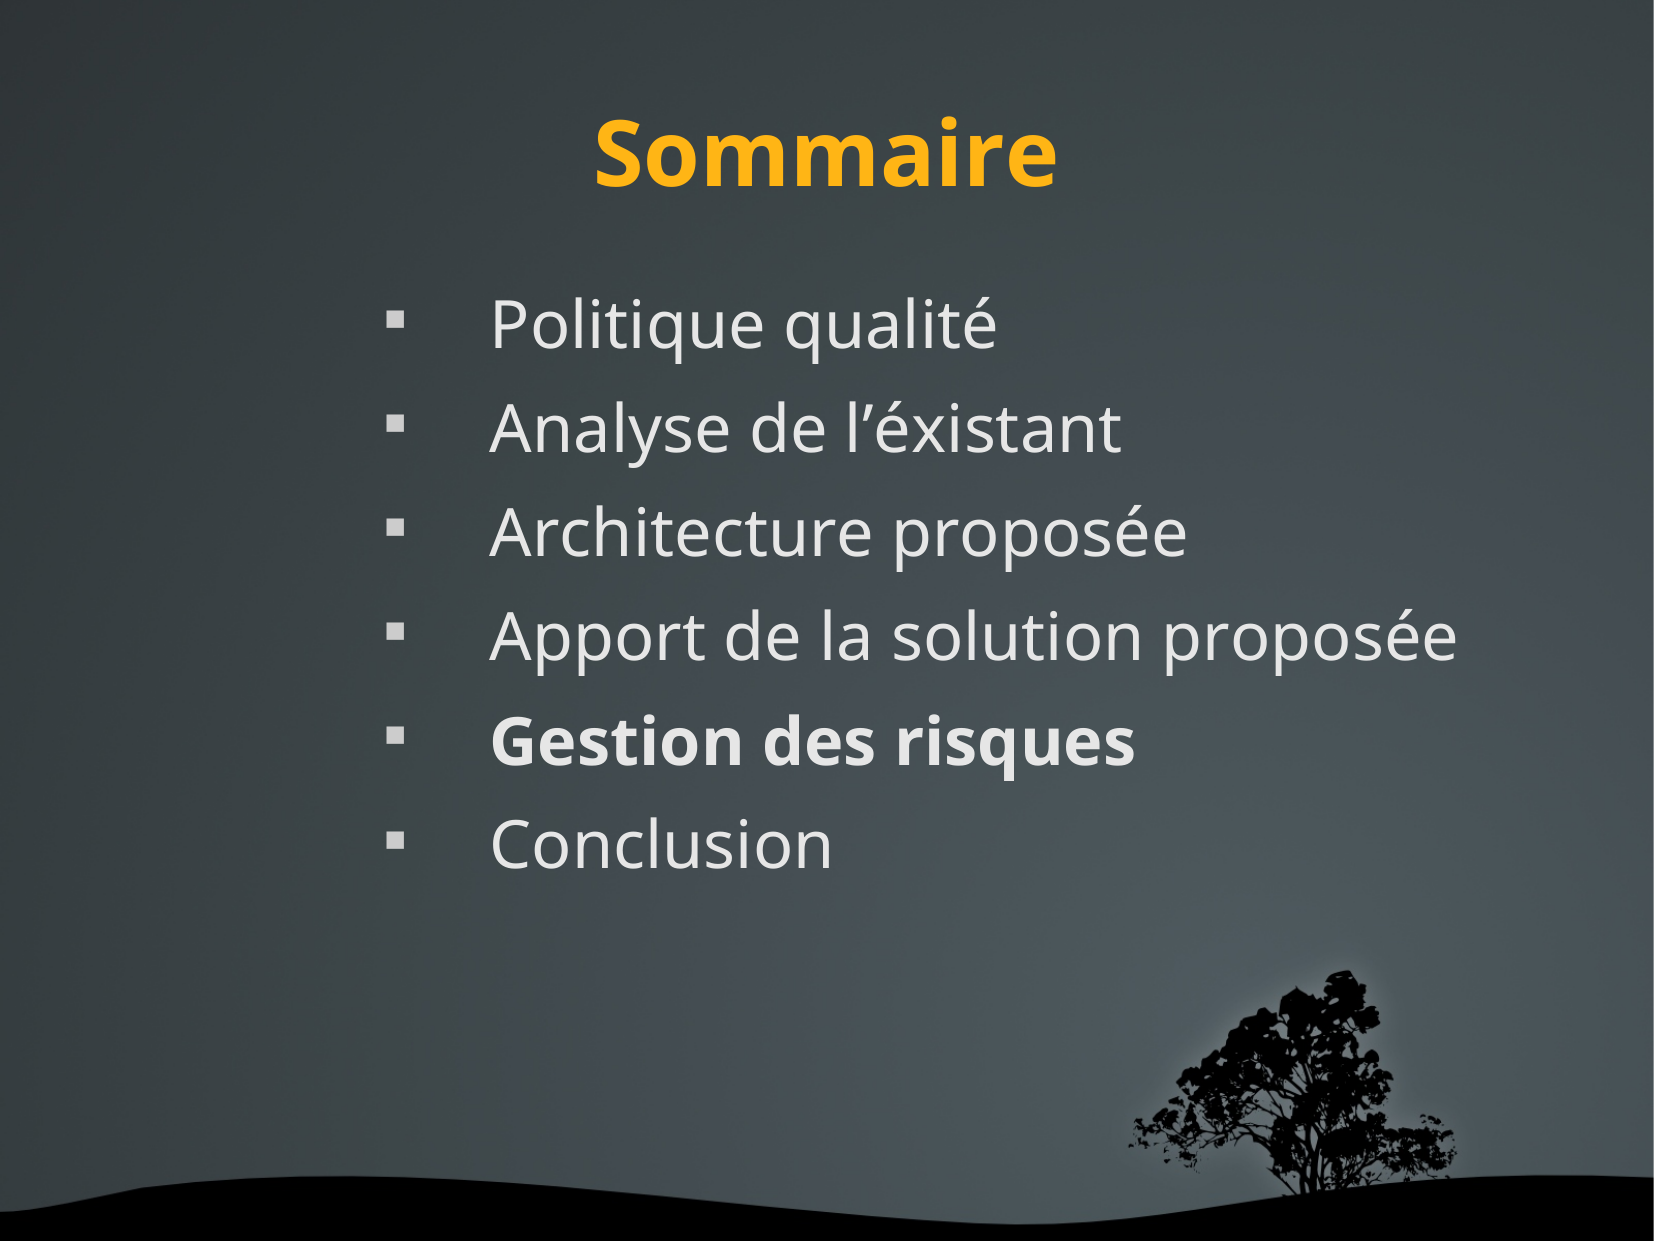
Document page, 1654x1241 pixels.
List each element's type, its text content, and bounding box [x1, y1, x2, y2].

title Sommaire [82, 49, 1571, 257]
picture [0, 0, 1654, 1241]
list Politique qualité Analyse de l’éxistant Architecture proposée Apport de la solution proposée Gestion des risques Conclusion [348, 284, 1483, 1034]
